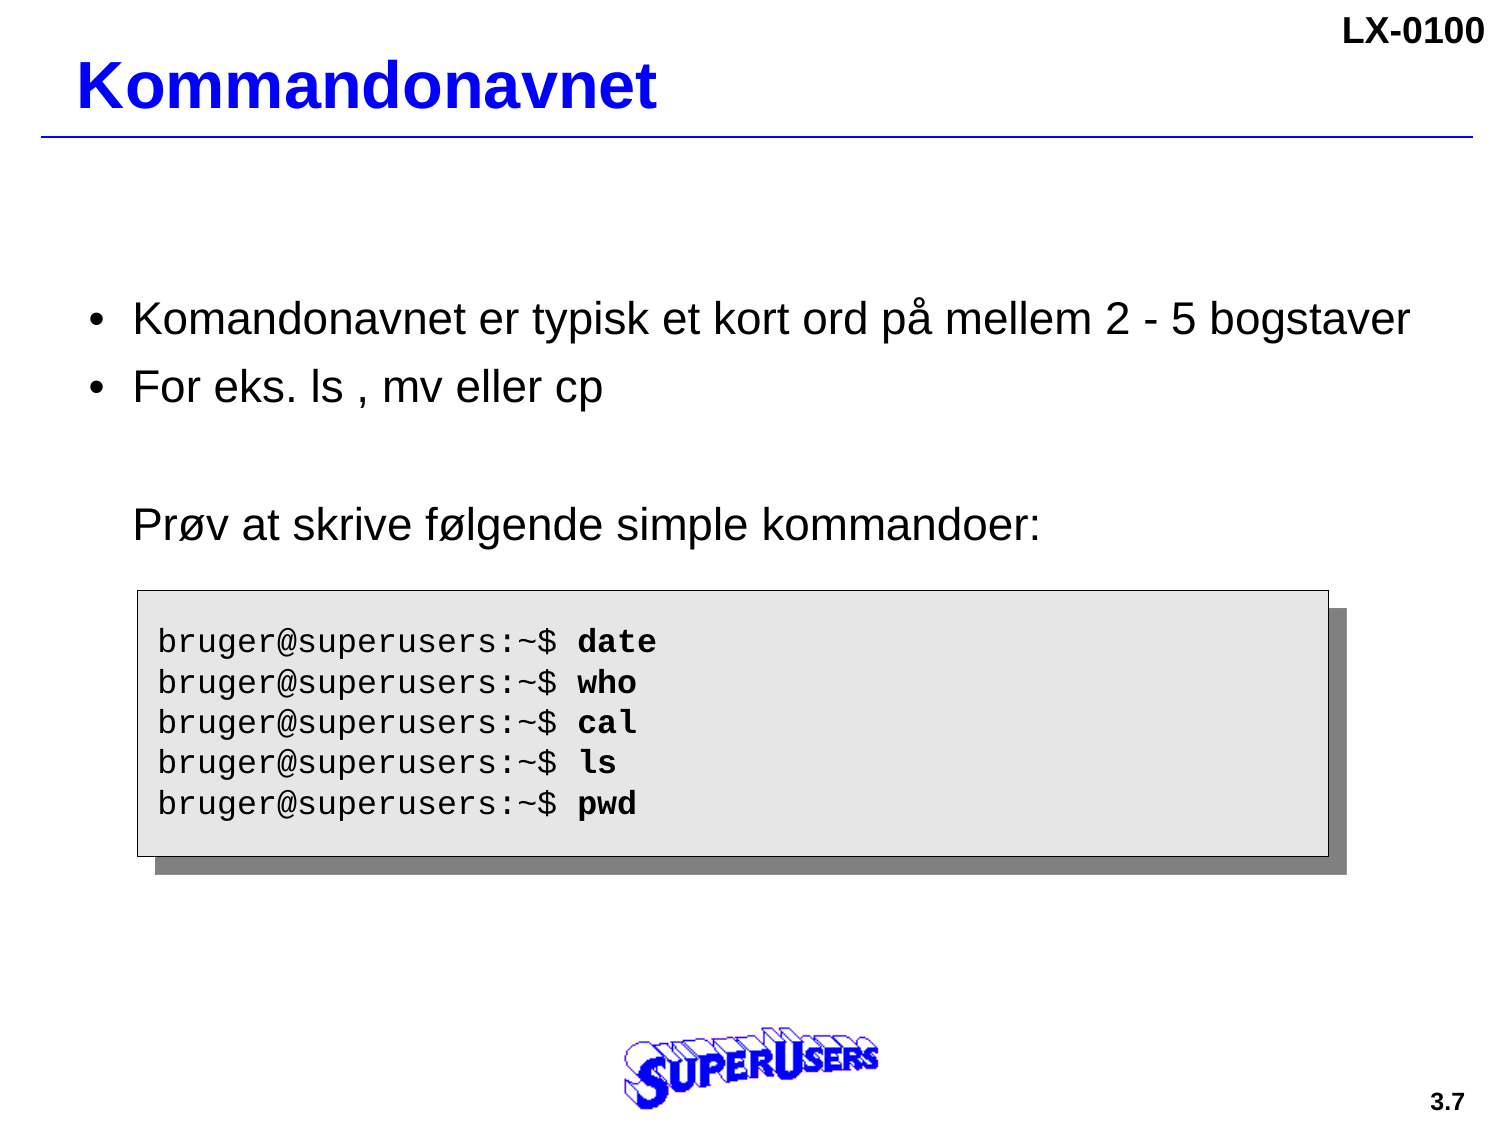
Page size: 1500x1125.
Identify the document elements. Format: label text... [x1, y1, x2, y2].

title Kommandonavnet [76, 39, 1424, 126]
text_box Komandonavnet er typisk et kort ord på mellem 2 - 5 bogstaver For eks. ls , mv eller cp Prøv at skrive følgende simple kommandoer: [88, 295, 1418, 565]
text_box bruger@superusers:~$ date bruger@superusers:~$ who bruger@superusers:~$ cal bruger@superusers:~$ ls bruger@superusers:~$ pwd [137, 590, 1329, 857]
picture [620, 1023, 880, 1111]
